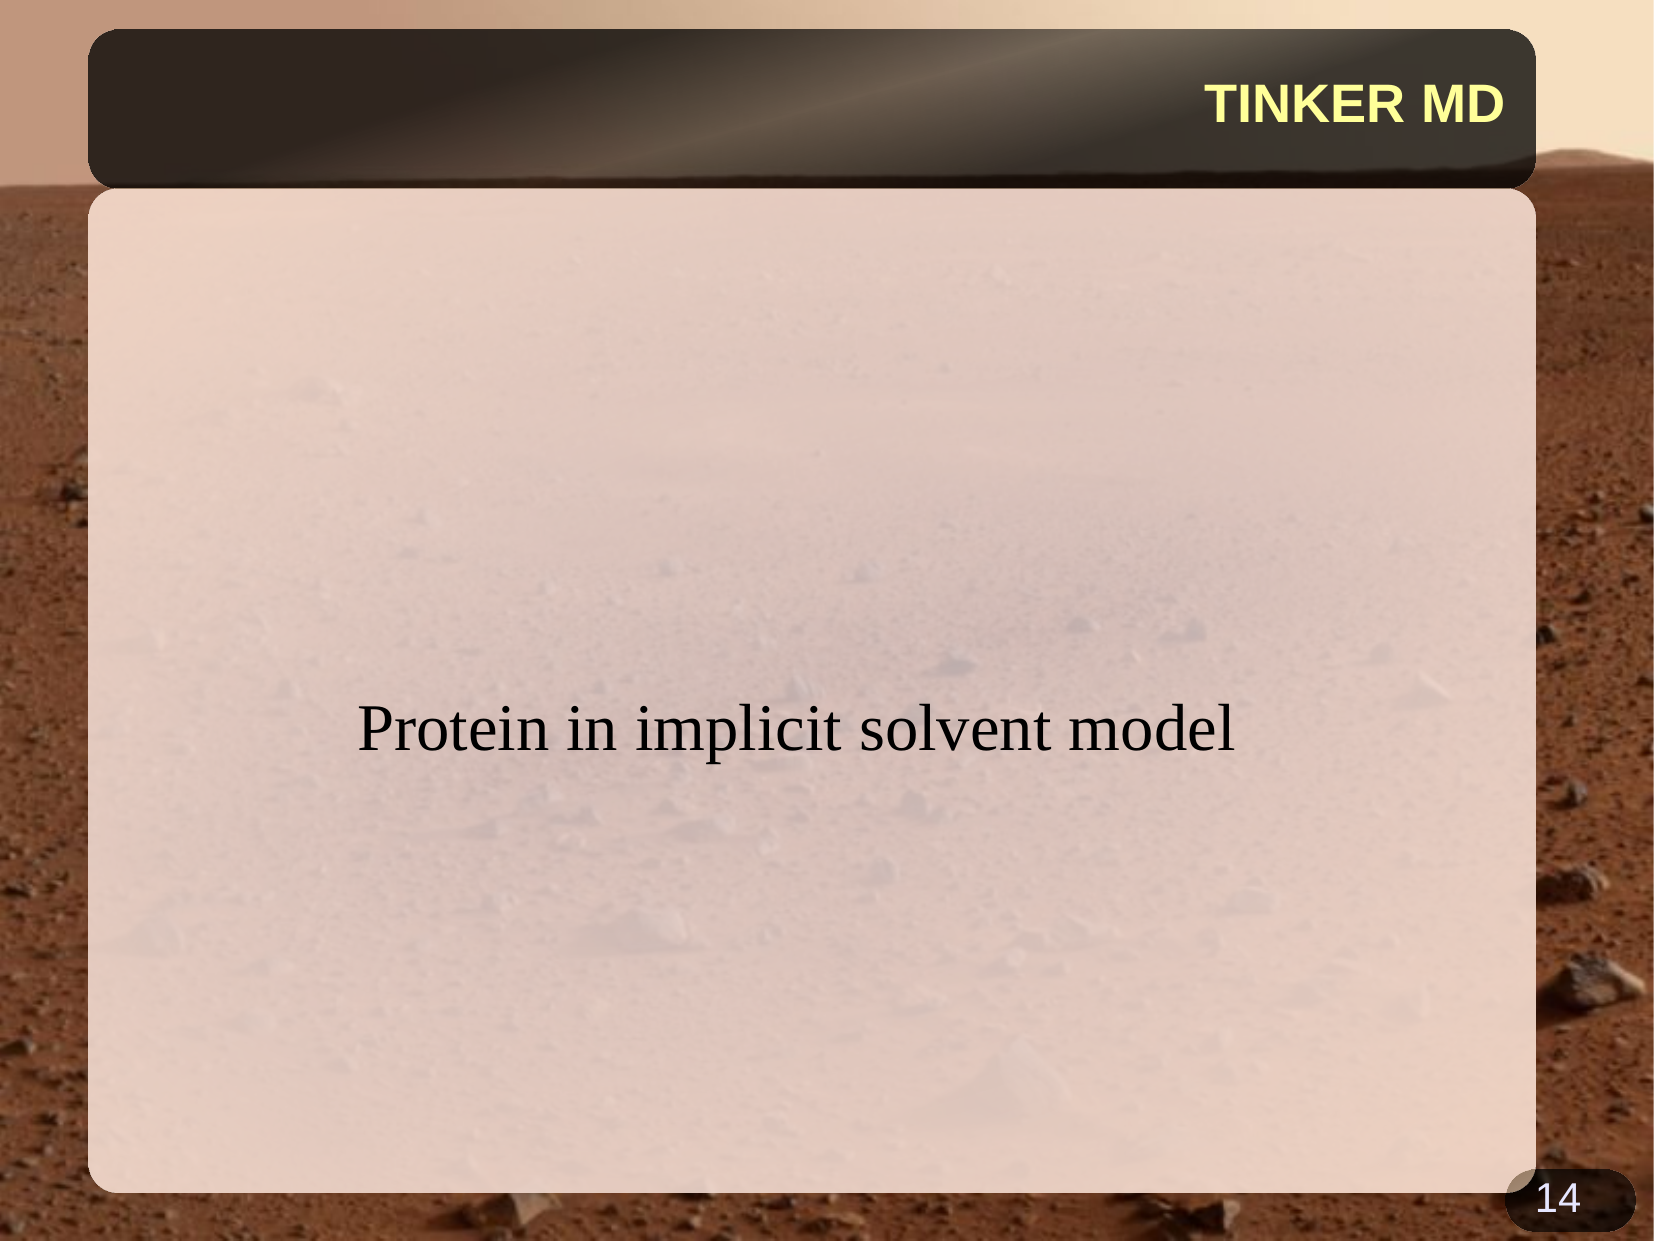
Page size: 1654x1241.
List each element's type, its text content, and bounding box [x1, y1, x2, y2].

subtitle Protein in implicit solvent model [118, 218, 1477, 1164]
title TINKER MD [118, 59, 1506, 148]
picture [0, 0, 1654, 1241]
text_box [88, 188, 1536, 1193]
